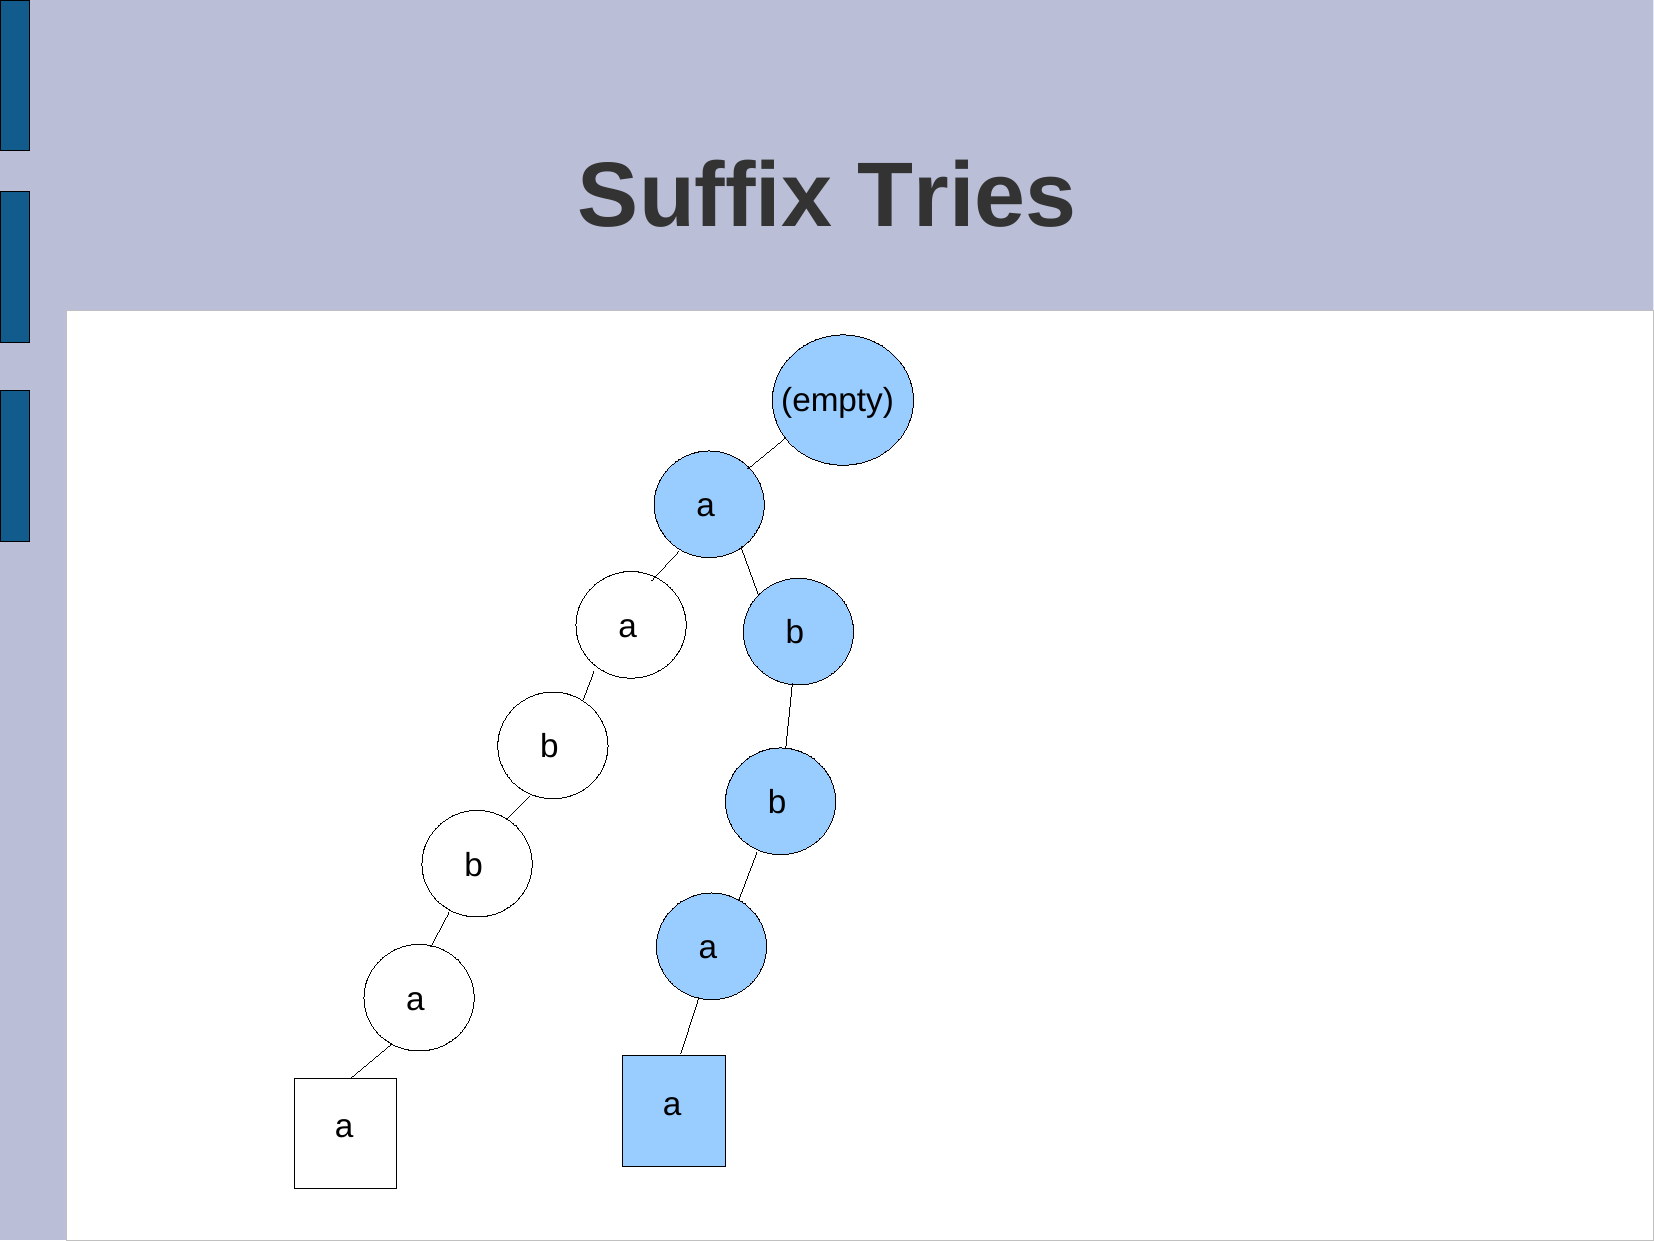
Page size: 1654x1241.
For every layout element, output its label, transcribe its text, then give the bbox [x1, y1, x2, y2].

text_box b [540, 727, 575, 765]
title Suffix Tries [121, 91, 1534, 299]
text_box a [696, 486, 731, 524]
text_box [656, 892, 767, 1000]
text_box [743, 578, 854, 685]
text_box b [785, 613, 820, 652]
text_box [725, 747, 836, 855]
text_box a [698, 928, 733, 966]
text_box a [334, 1107, 369, 1145]
text_box (empty) [781, 381, 894, 419]
text_box [363, 944, 475, 1051]
text_box a [618, 607, 653, 645]
text_box [575, 571, 687, 679]
text_box [654, 450, 765, 558]
text_box [622, 1055, 726, 1167]
text_box b [767, 783, 802, 821]
text_box [497, 692, 609, 799]
text_box [294, 1078, 397, 1189]
text_box a [662, 1084, 698, 1122]
text_box b [464, 846, 499, 884]
text_box [421, 810, 533, 917]
text_box [772, 334, 914, 466]
text_box a [406, 980, 441, 1018]
